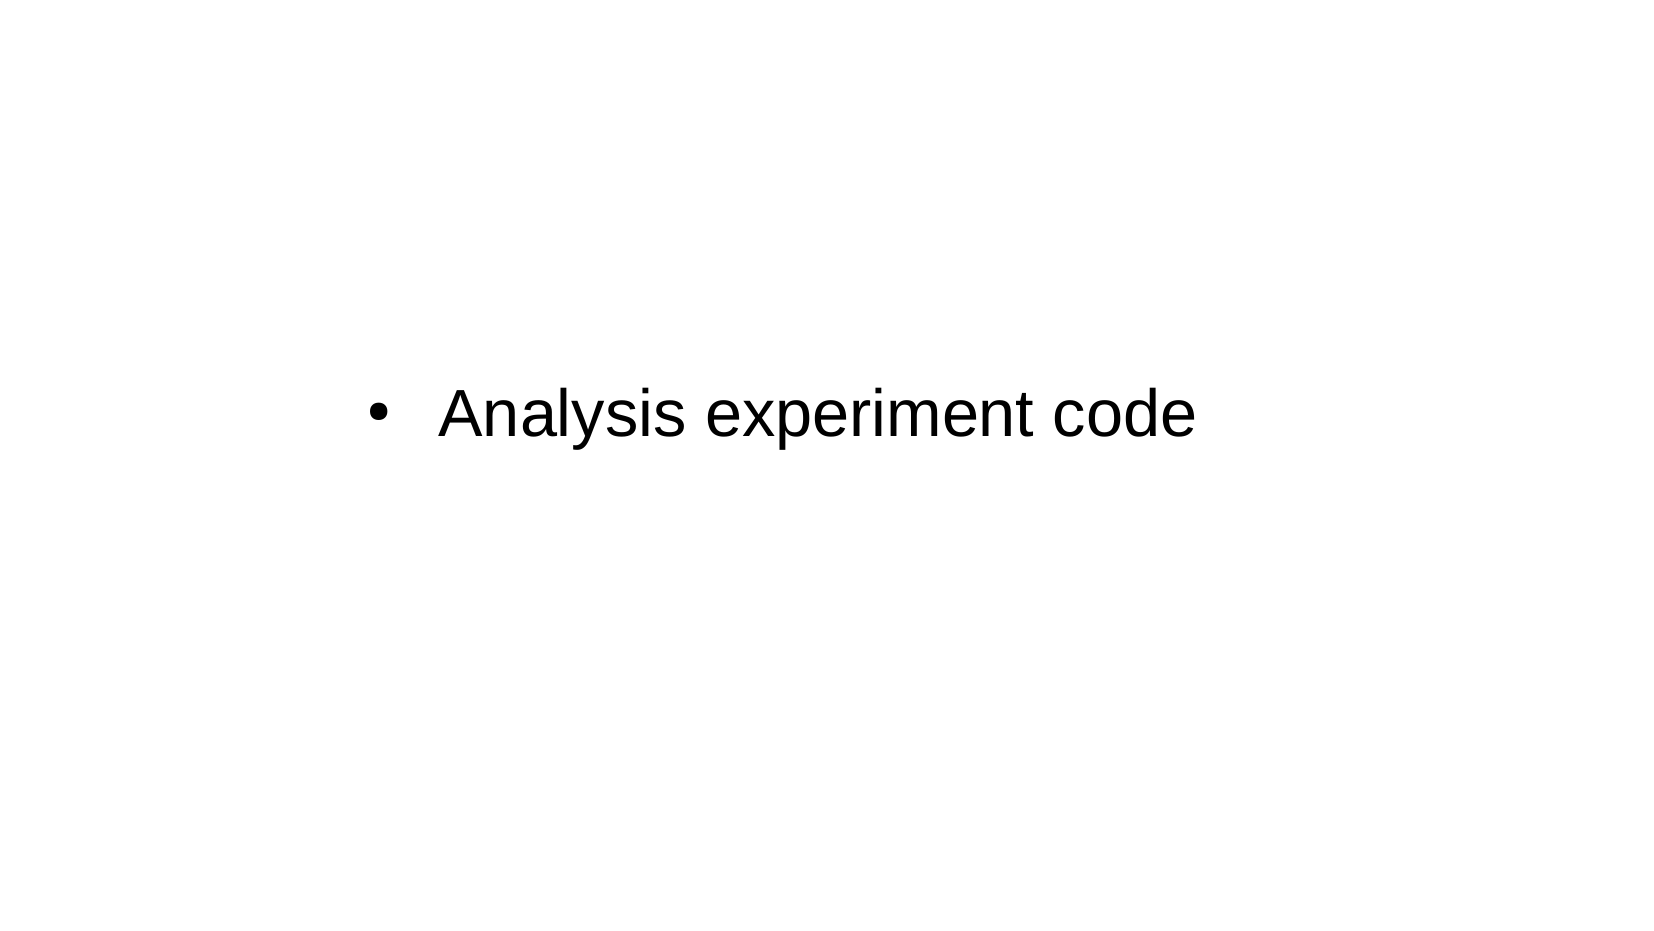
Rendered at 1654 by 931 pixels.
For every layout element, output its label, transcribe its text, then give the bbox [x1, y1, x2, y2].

list Analysis experiment code [129, 271, 1418, 793]
